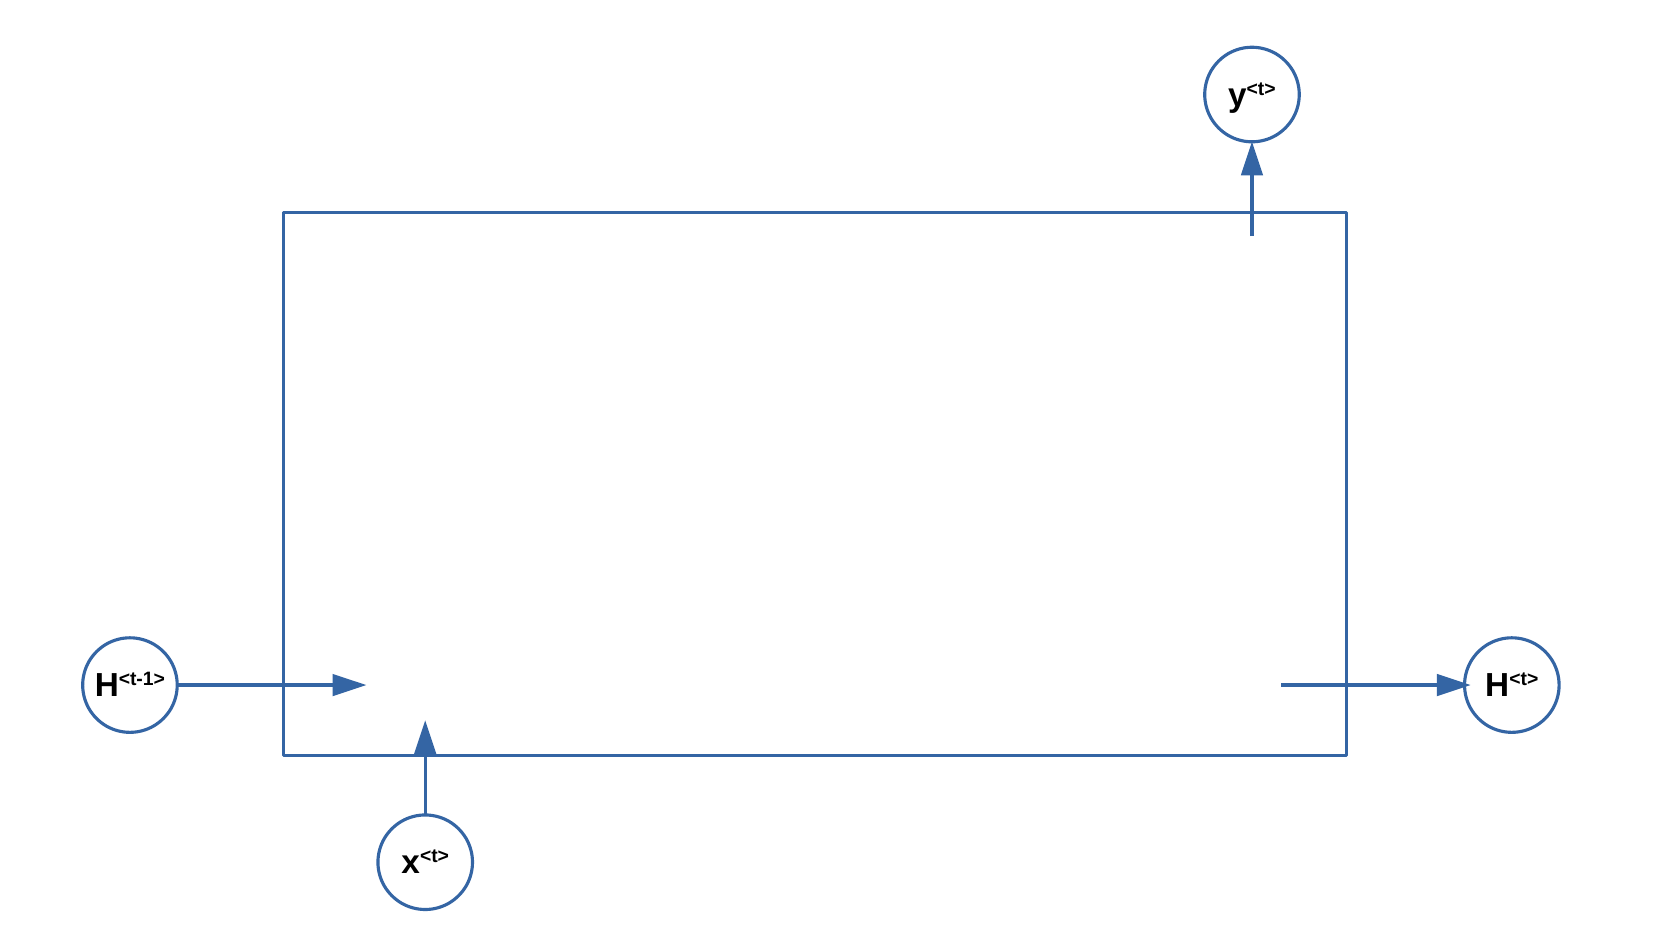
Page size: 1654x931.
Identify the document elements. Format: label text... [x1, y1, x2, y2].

text_box y<t> [1204, 47, 1300, 142]
text_box H<t> [1464, 637, 1560, 733]
text_box x<t> [377, 814, 473, 910]
text_box H<t-1> [82, 637, 178, 733]
